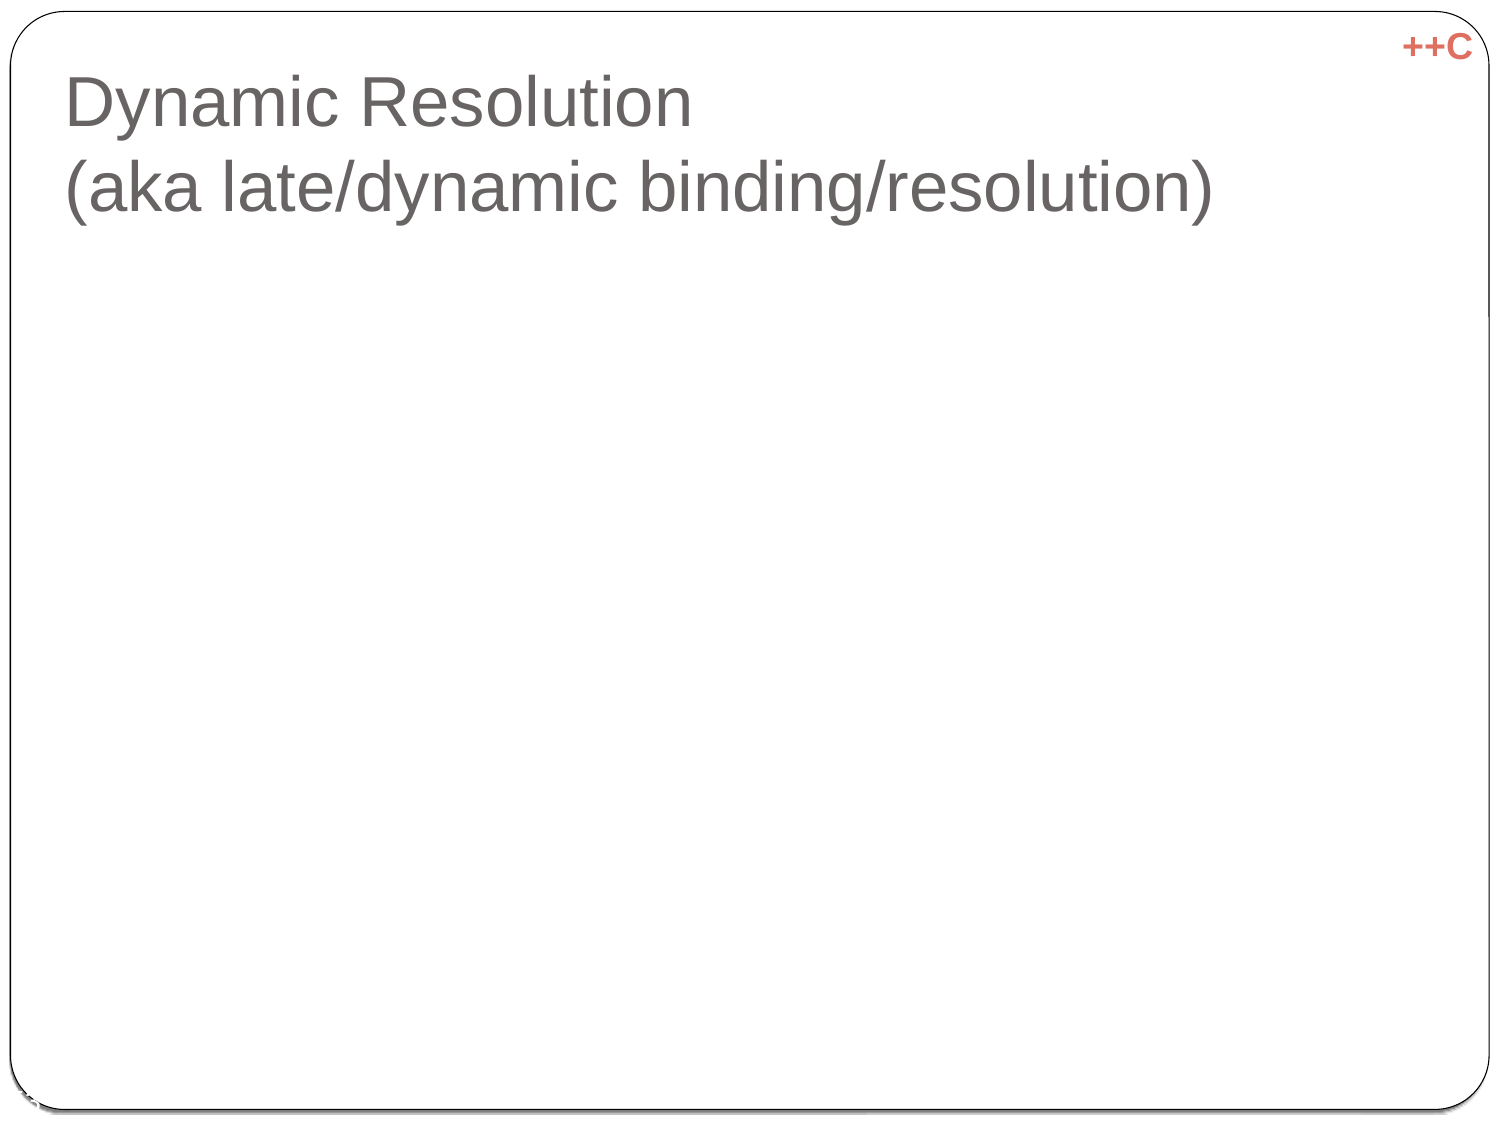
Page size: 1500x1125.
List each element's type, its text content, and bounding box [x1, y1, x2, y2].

title Dynamic Resolution (aka late/dynamic binding/resolution) [50, 45, 1450, 325]
slide_number <number> [0, 1074, 50, 1125]
